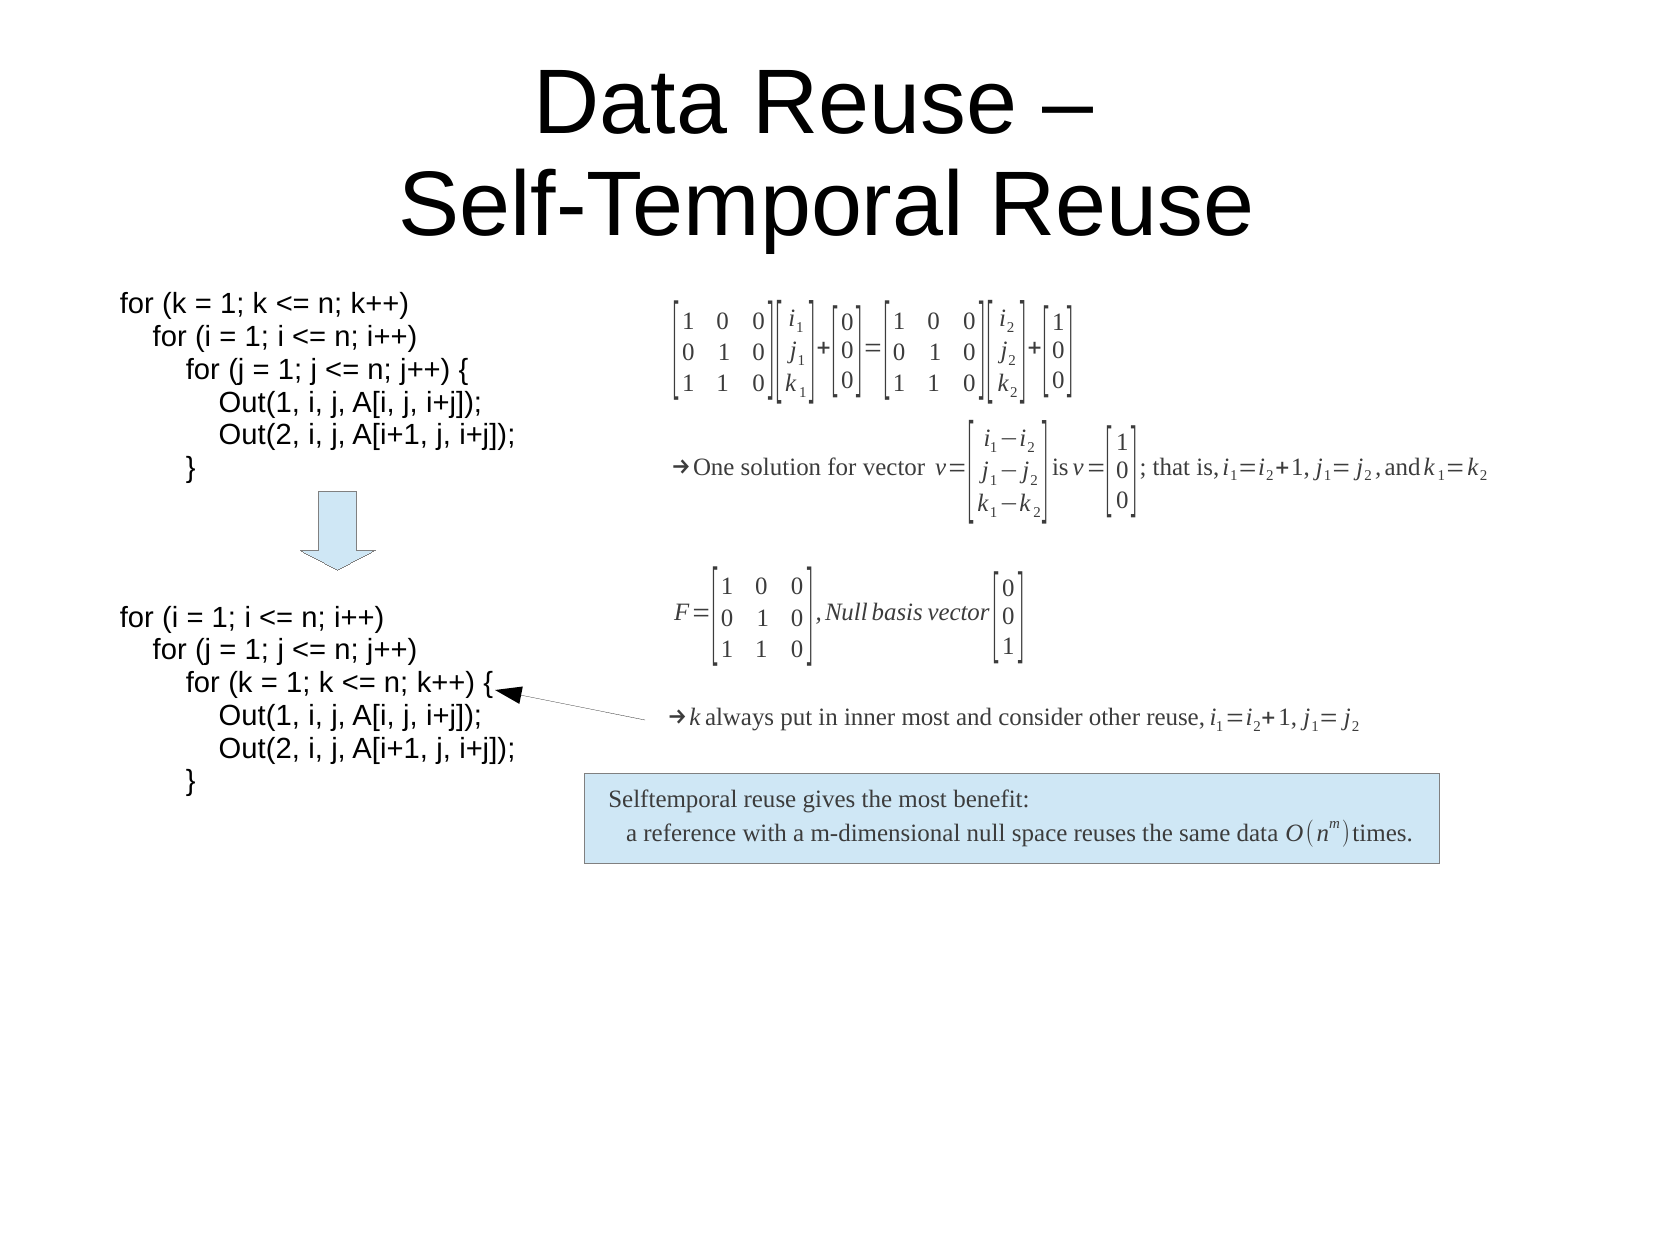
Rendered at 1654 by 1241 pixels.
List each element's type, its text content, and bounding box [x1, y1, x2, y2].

text_box for (i = 1; i <= n; i++) for (j = 1; j <= n; j++) for (k = 1; k <= n; k++) { Out(1, i, j, A[i, j, i+j]); Out(2, i, j, A[i+1, j, i+j]); } [105, 593, 571, 805]
chart [661, 703, 1366, 735]
chart [665, 419, 1493, 526]
title Data Reuse – Self-Temporal Reuse [82, 49, 1571, 257]
text_box [584, 773, 1440, 864]
chart [666, 565, 1031, 668]
text_box [300, 491, 376, 571]
text_box for (k = 1; k <= n; k++) for (i = 1; i <= n; i++) for (j = 1; j <= n; j++) { Out(1, i, j, A[i, j, i+j]); Out(2, i, j, A[i+1, j, i+j]); } [105, 280, 571, 492]
chart [666, 299, 1081, 406]
chart [602, 785, 1420, 848]
